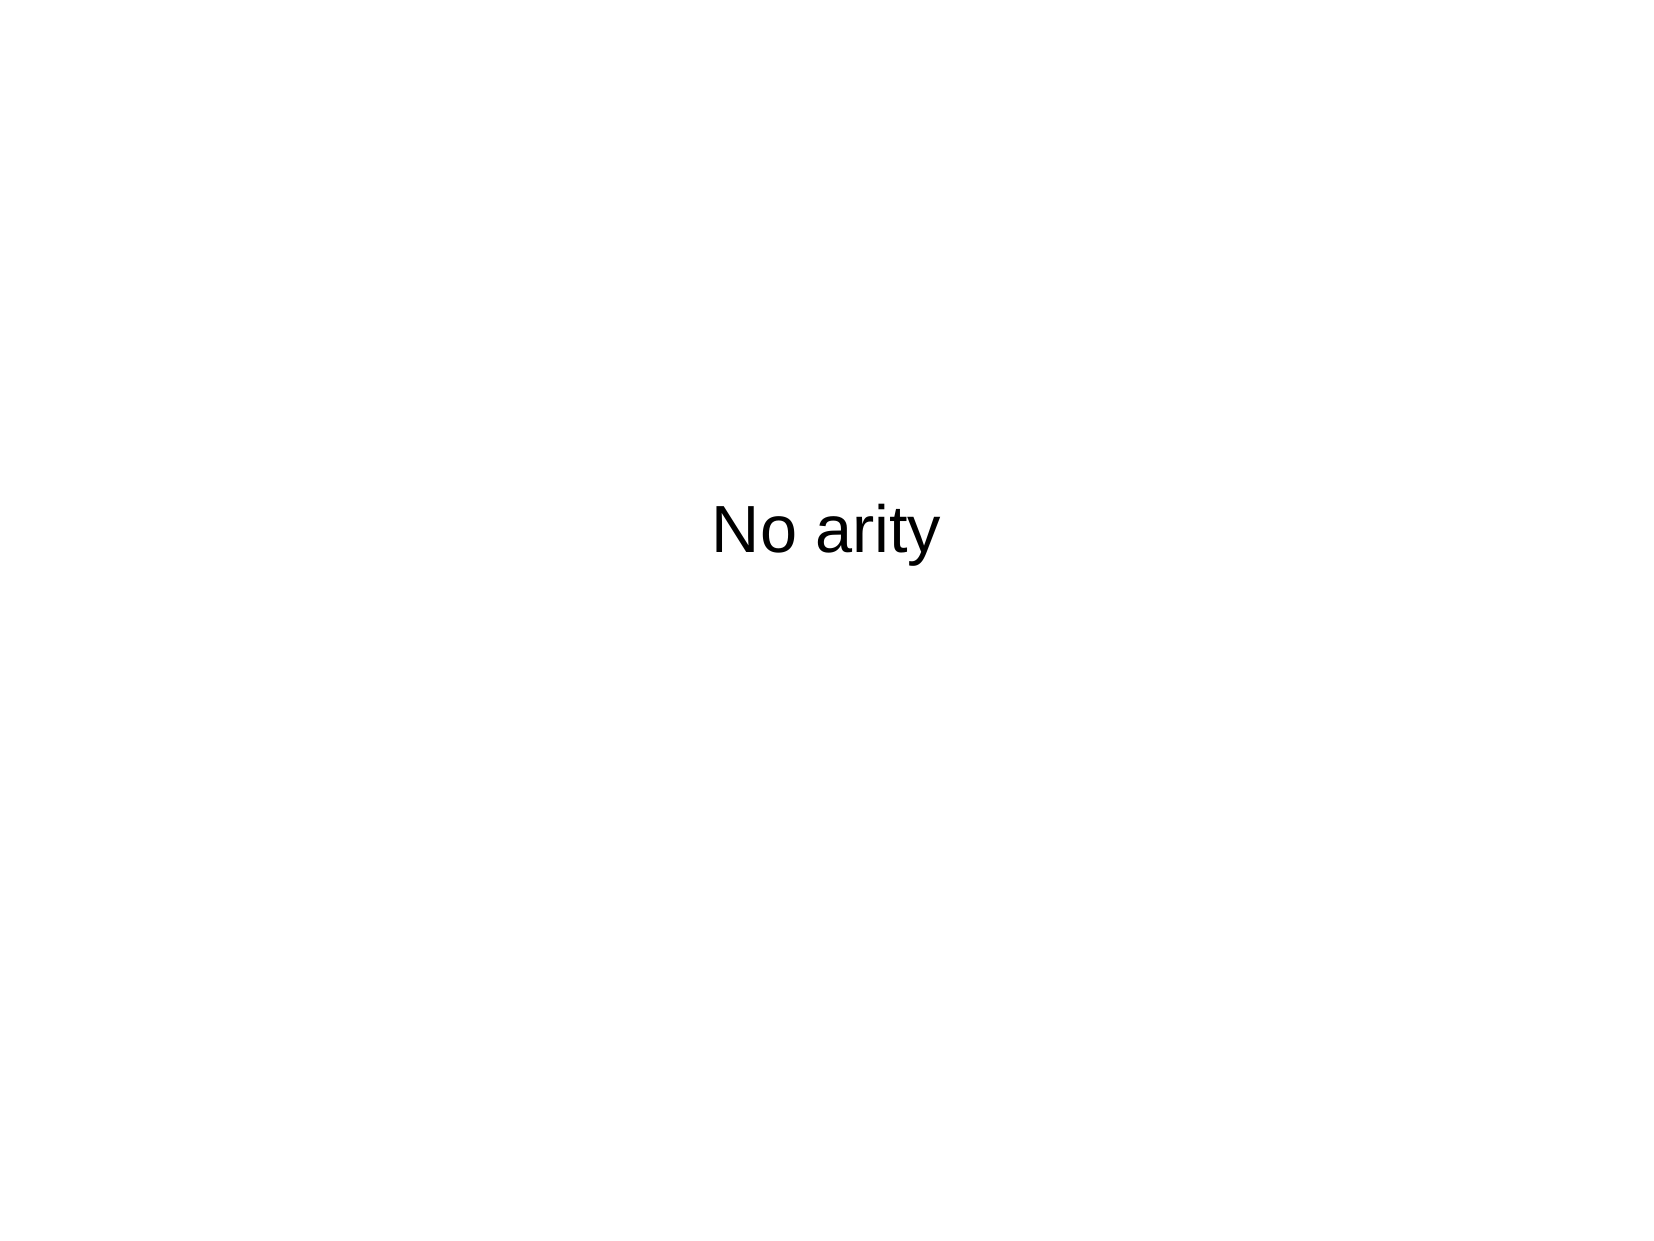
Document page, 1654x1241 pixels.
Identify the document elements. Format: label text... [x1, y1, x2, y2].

subtitle No arity [82, 49, 1571, 1010]
